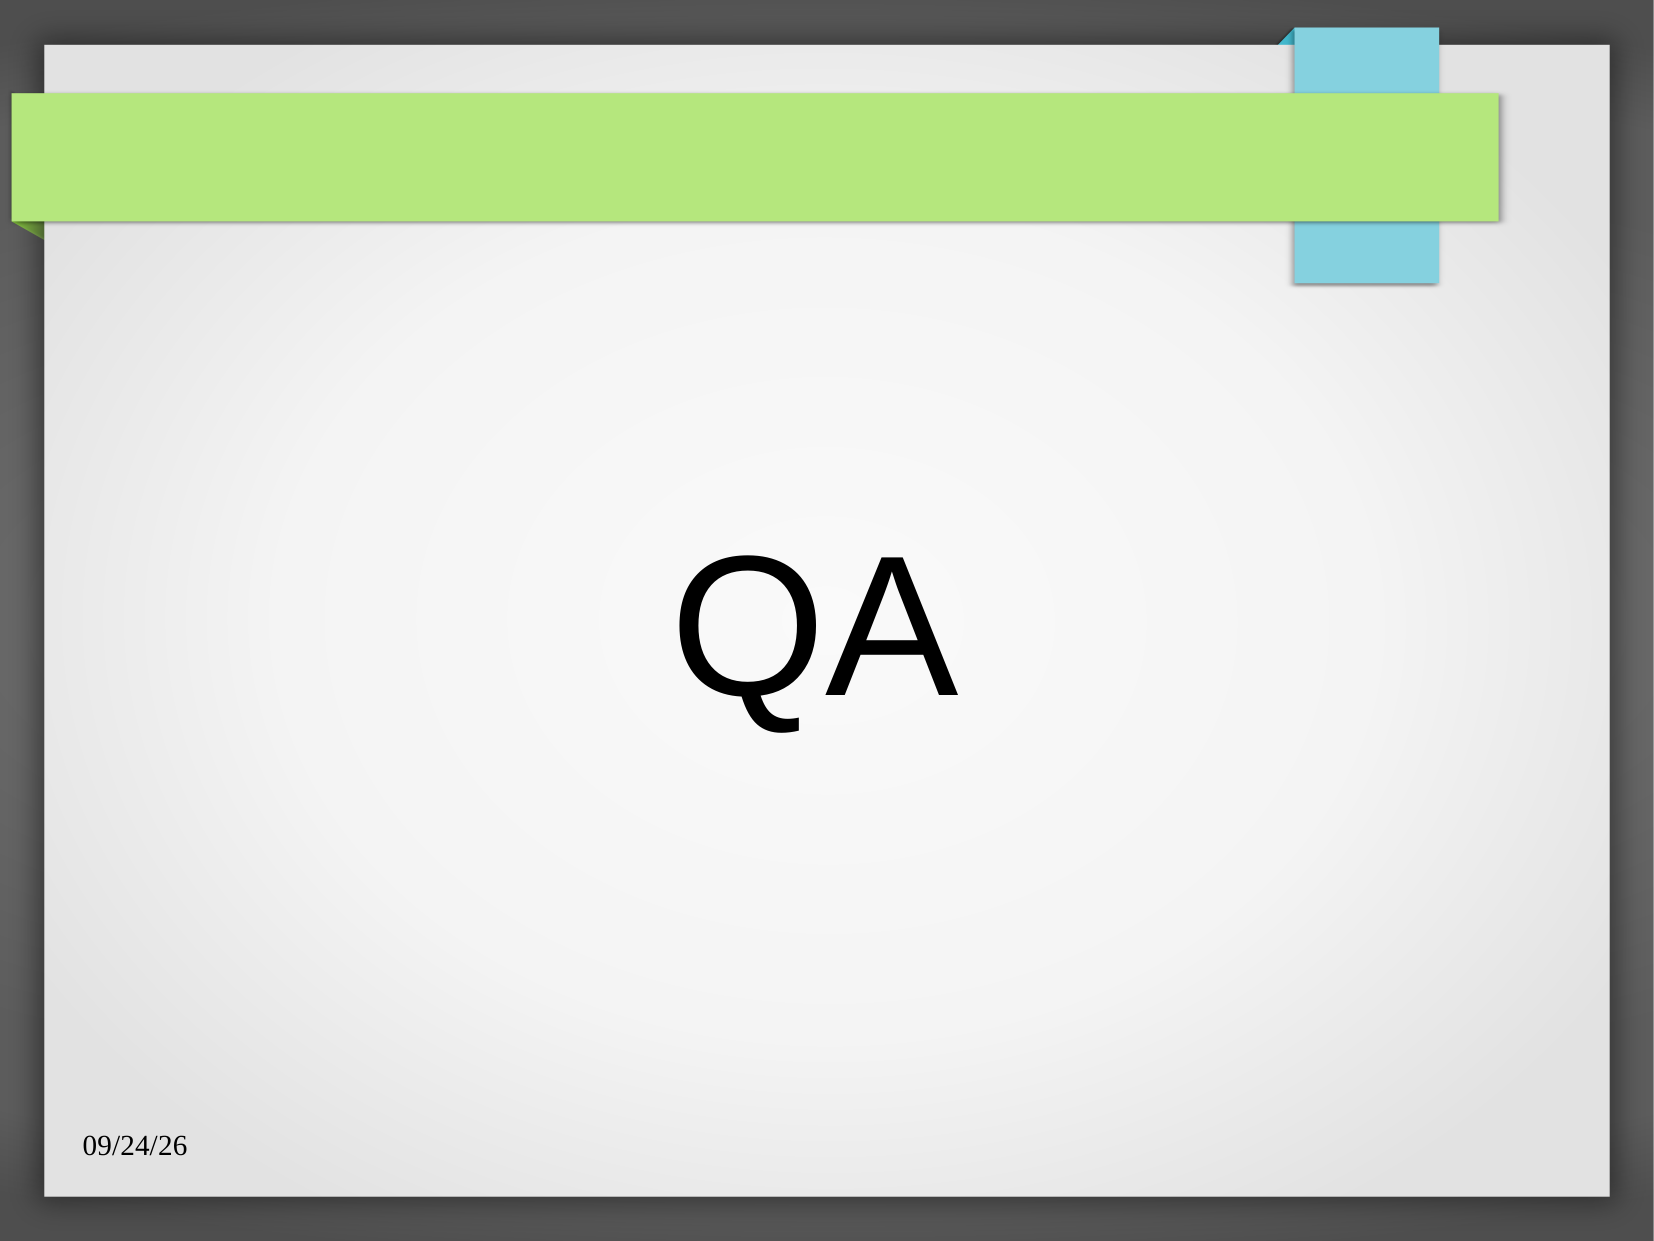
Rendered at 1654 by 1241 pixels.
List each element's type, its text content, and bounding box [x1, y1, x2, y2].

picture [0, 0, 1654, 1241]
subtitle QA [70, 272, 1560, 981]
